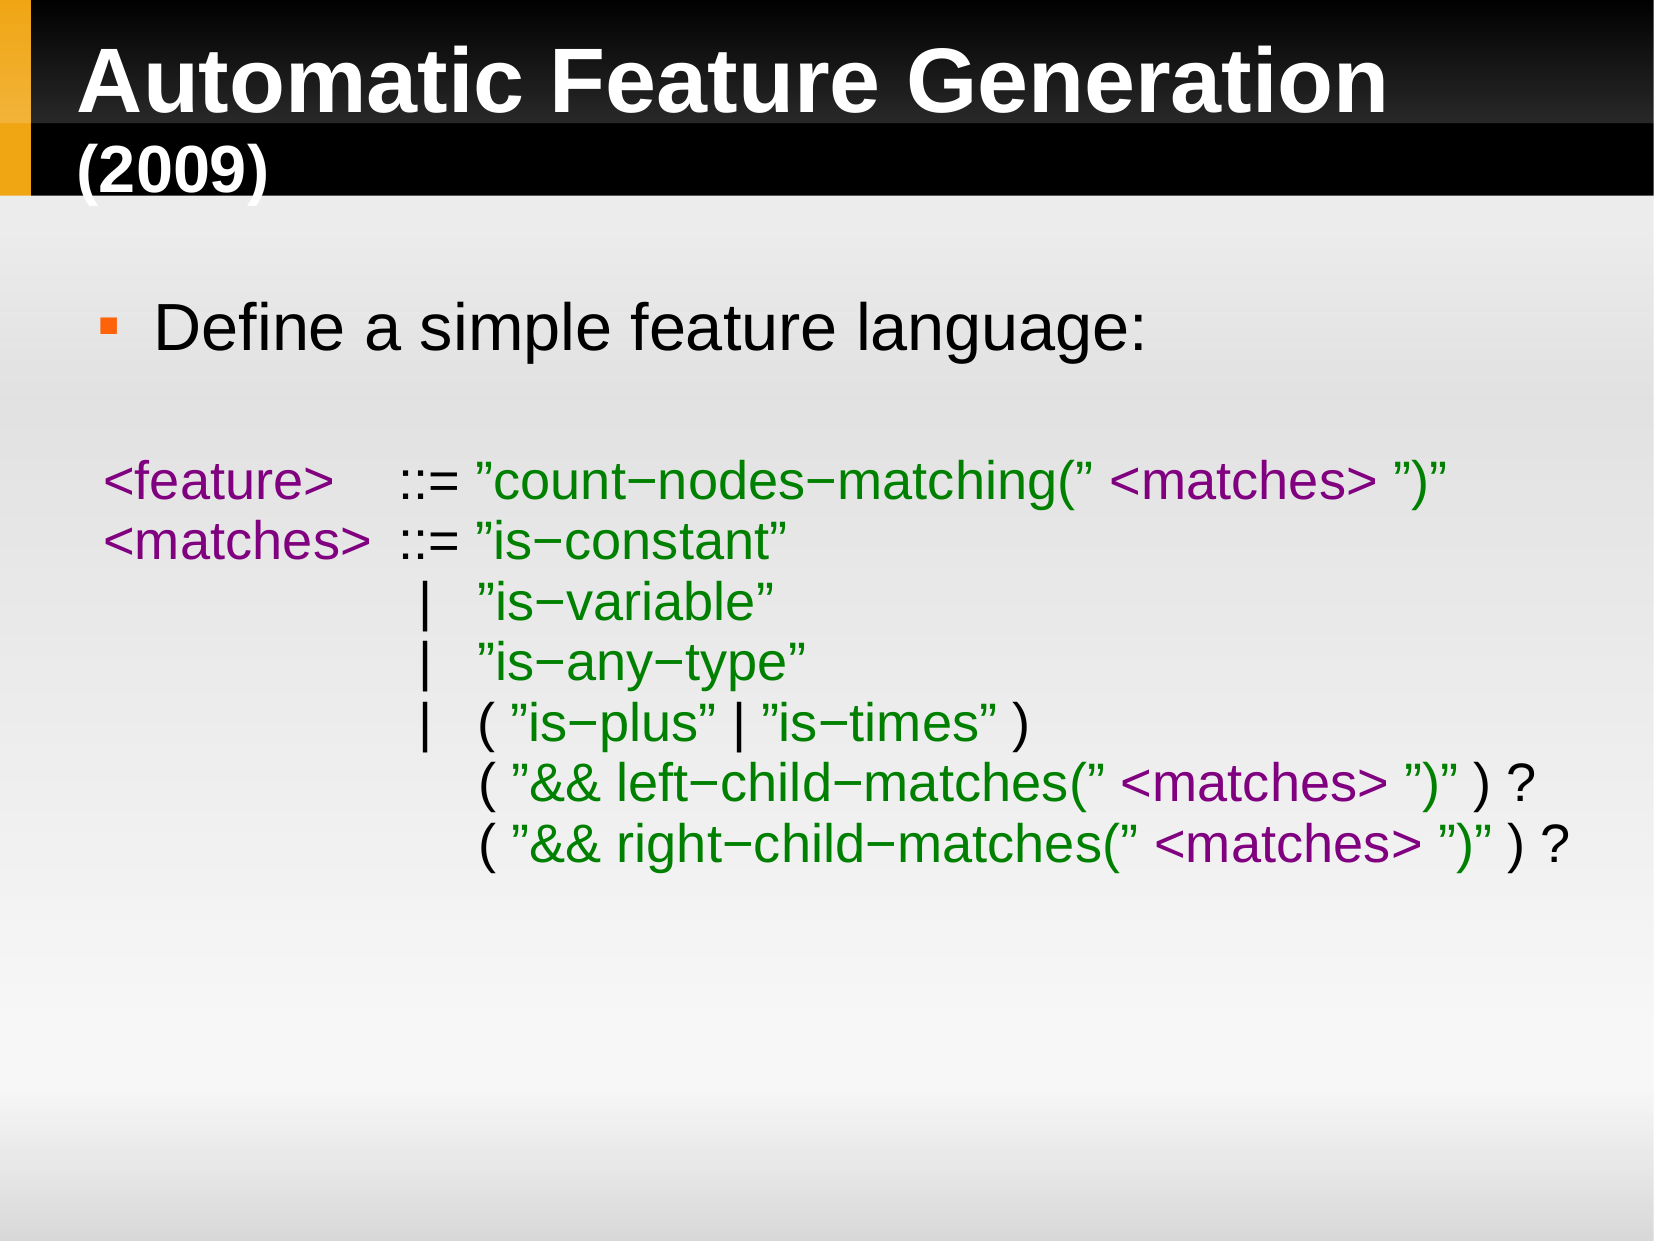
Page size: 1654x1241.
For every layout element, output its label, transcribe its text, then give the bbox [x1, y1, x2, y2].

title Automatic Feature Generation (2009) [76, 14, 1565, 222]
picture [0, 0, 1654, 1241]
text_box <feature> ::= ”count−nodes−matching(” <matches> ”)” <matches> ::= ”is−constant” | ”is−variable” | ”is−any−type” | ( ”is−plus” | ”is−times” ) ( ”&& left−child−matches(” <matches> ”)” ) ? ( ”&& right−child−matches(” <matches> ”)” ) ? [88, 442, 1586, 996]
list Define a simple feature language: [82, 290, 1571, 384]
